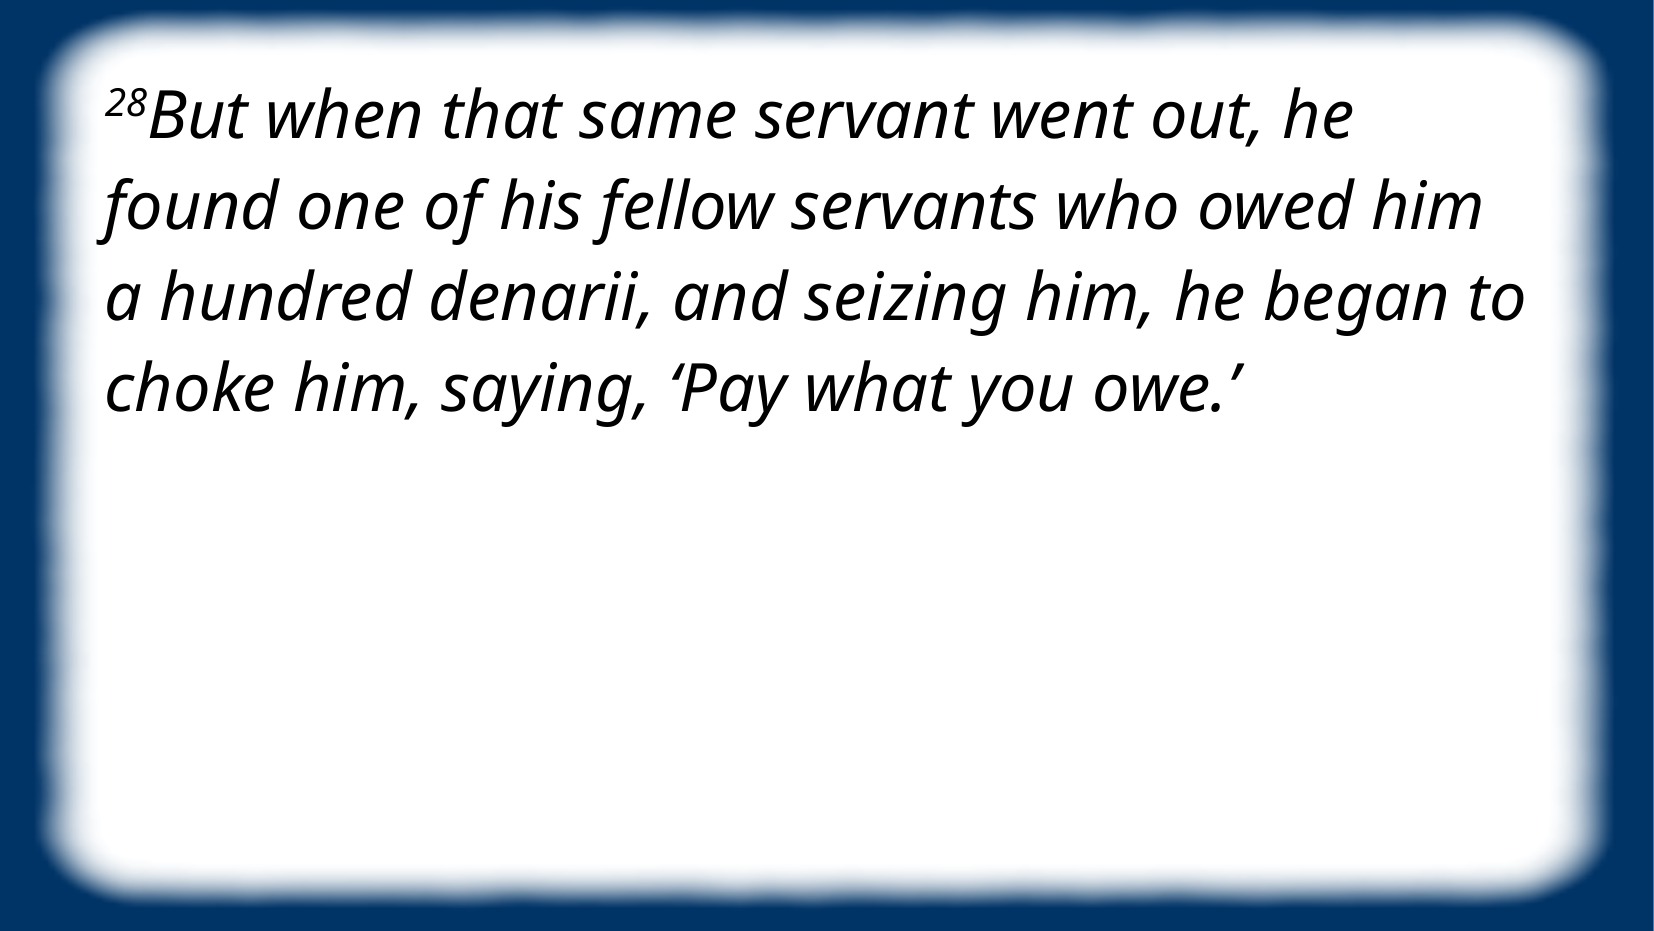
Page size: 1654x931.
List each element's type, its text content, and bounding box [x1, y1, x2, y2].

text_box 28But when that same servant went out, he found one of his fellow servants who owed him a hundred denarii, and seizing him, he began to choke him, saying, ‘Pay what you owe.’ [90, 60, 1546, 430]
picture [0, 0, 1654, 931]
